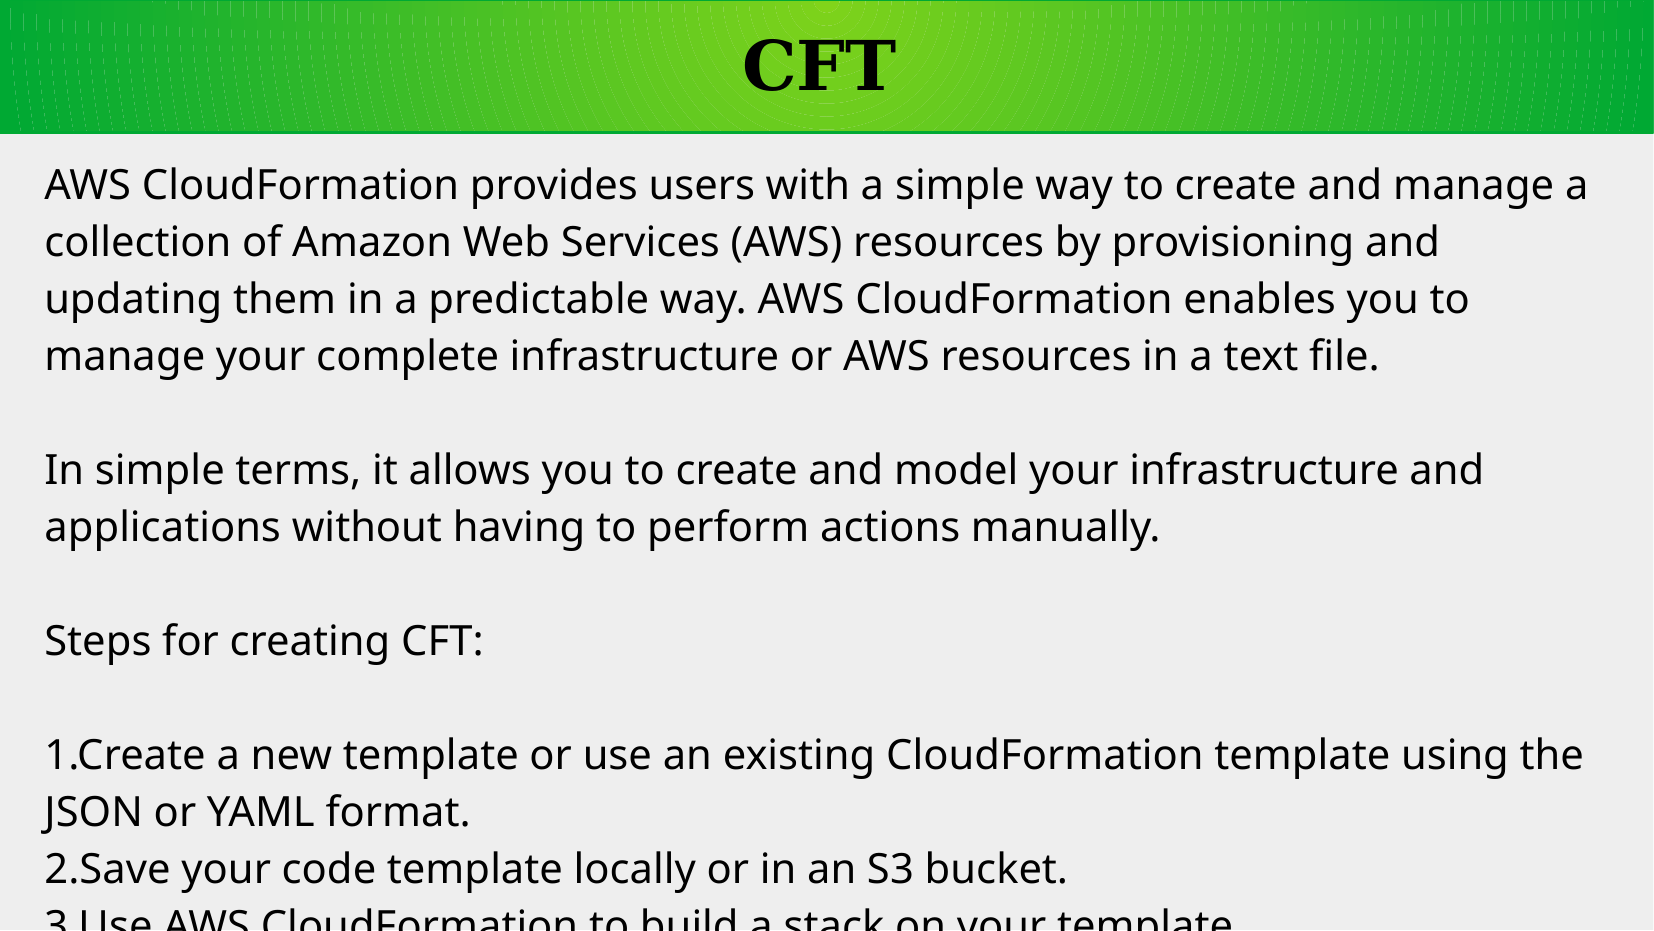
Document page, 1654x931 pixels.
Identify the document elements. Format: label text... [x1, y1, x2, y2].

title CFT [73, 14, 1565, 119]
text_box AWS CloudFormation provides users with a simple way to create and manage a collection of Amazon Web Services (AWS) resources by provisioning and updating them in a predictable way. AWS CloudFormation enables you to manage your complete infrastructure or AWS resources in a text file. In simple terms, it allows you to create and model your infrastructure and applications without having to perform actions manually. Steps for creating CFT: 1.Create a new template or use an existing CloudFormation template using the JSON or YAML format. 2.Save your code template locally or in an S3 bucket. 3.Use AWS CloudFormation to build a stack on your template. 4.AWS CloudFormation constructs and configures the stack resources that you have specified in your template. [29, 147, 1625, 835]
